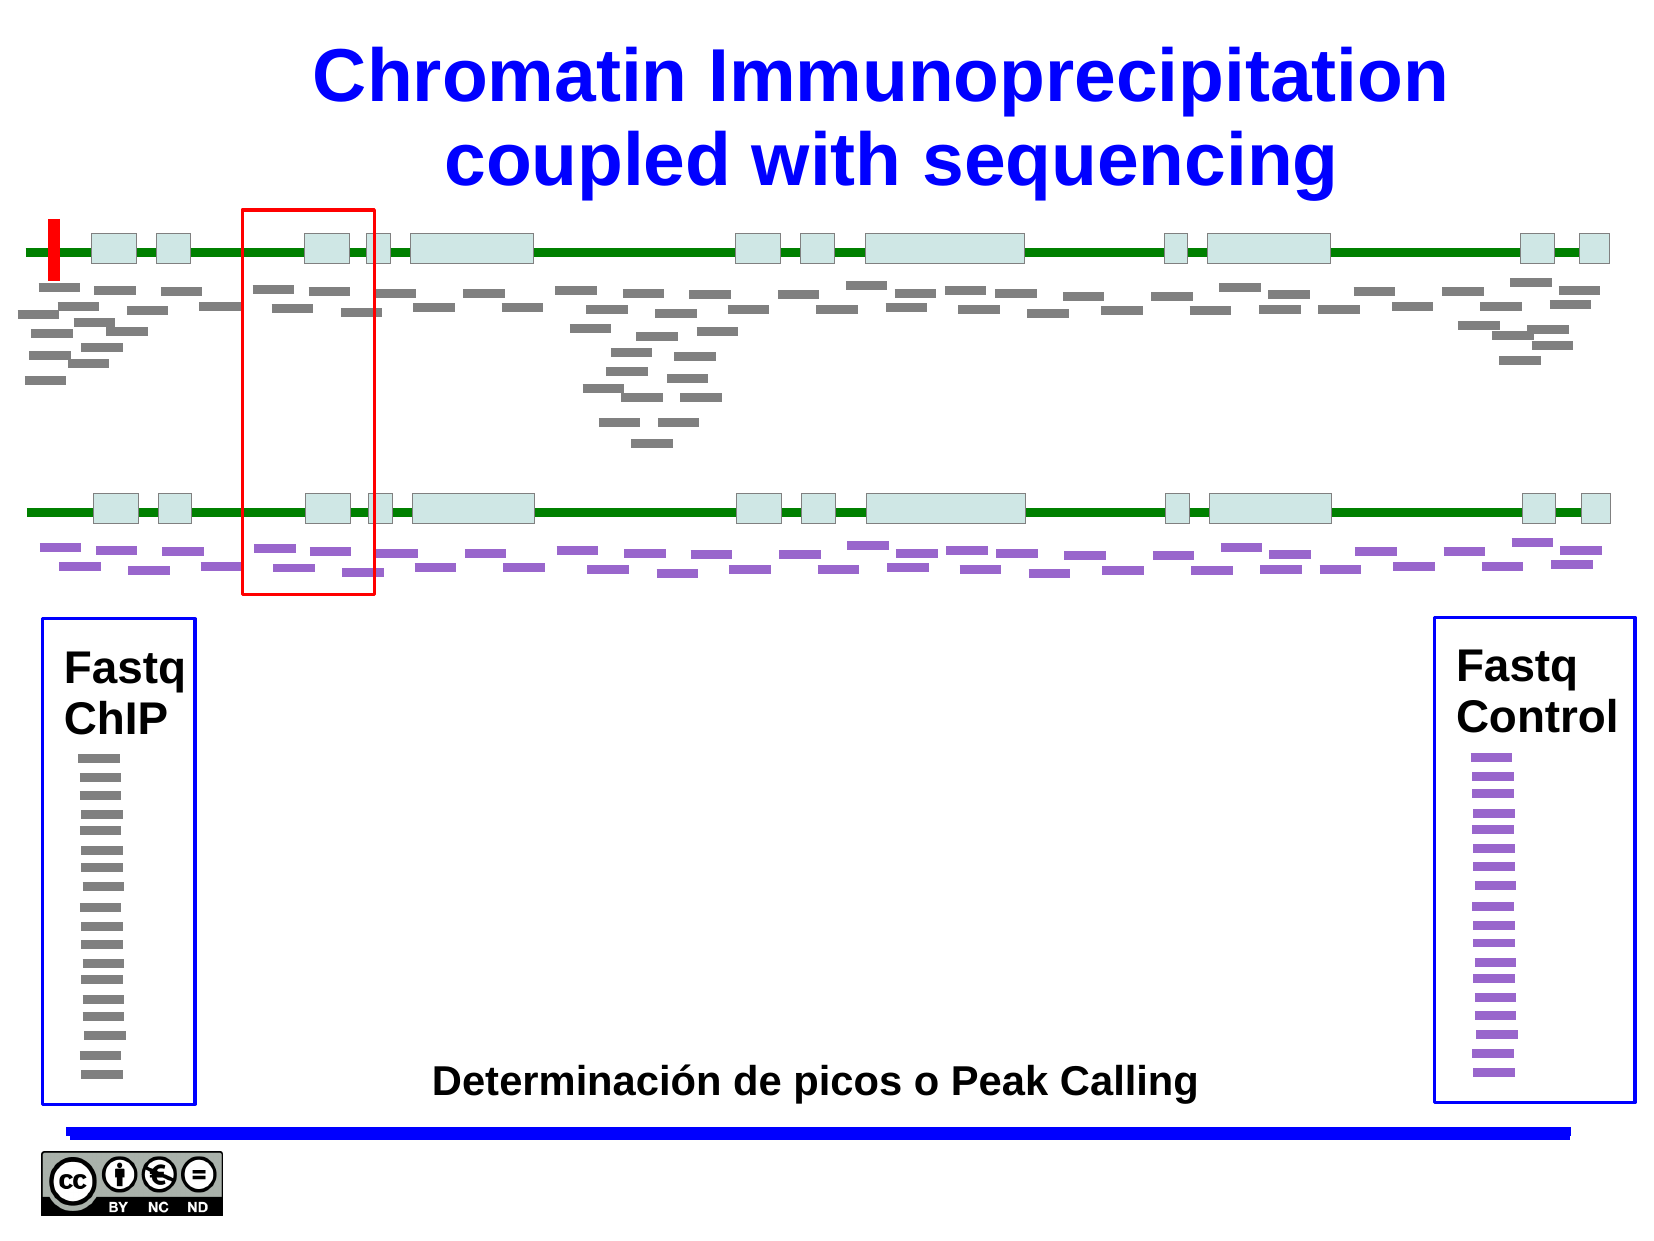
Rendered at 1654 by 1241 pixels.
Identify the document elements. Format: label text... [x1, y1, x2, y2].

title Chromatin Immunoprecipitation coupled with sequencing [147, 13, 1636, 222]
text_box [1581, 493, 1611, 524]
text_box [736, 493, 782, 524]
text_box [242, 210, 393, 595]
text_box [800, 233, 835, 264]
text_box [866, 493, 1026, 524]
text_box [865, 233, 1025, 264]
text_box [93, 493, 139, 524]
text_box [1165, 493, 1190, 524]
text_box [801, 493, 836, 524]
text_box [156, 233, 191, 264]
text_box [735, 233, 781, 264]
text_box [42, 618, 196, 1105]
text_box [1579, 233, 1610, 264]
text_box [1434, 617, 1636, 1103]
text_box [1520, 233, 1555, 264]
text_box [1522, 493, 1556, 524]
text_box [410, 233, 534, 264]
picture [41, 1151, 223, 1216]
text_box Fastq Control [1441, 632, 1634, 750]
text_box [91, 233, 137, 264]
text_box [412, 493, 535, 524]
text_box [158, 493, 192, 524]
text_box [1209, 493, 1332, 524]
text_box Fastq ChIP [49, 634, 214, 752]
text_box [1207, 233, 1331, 264]
text_box [1164, 233, 1188, 264]
text_box Determinación de picos o Peak Calling [417, 1050, 1603, 1112]
